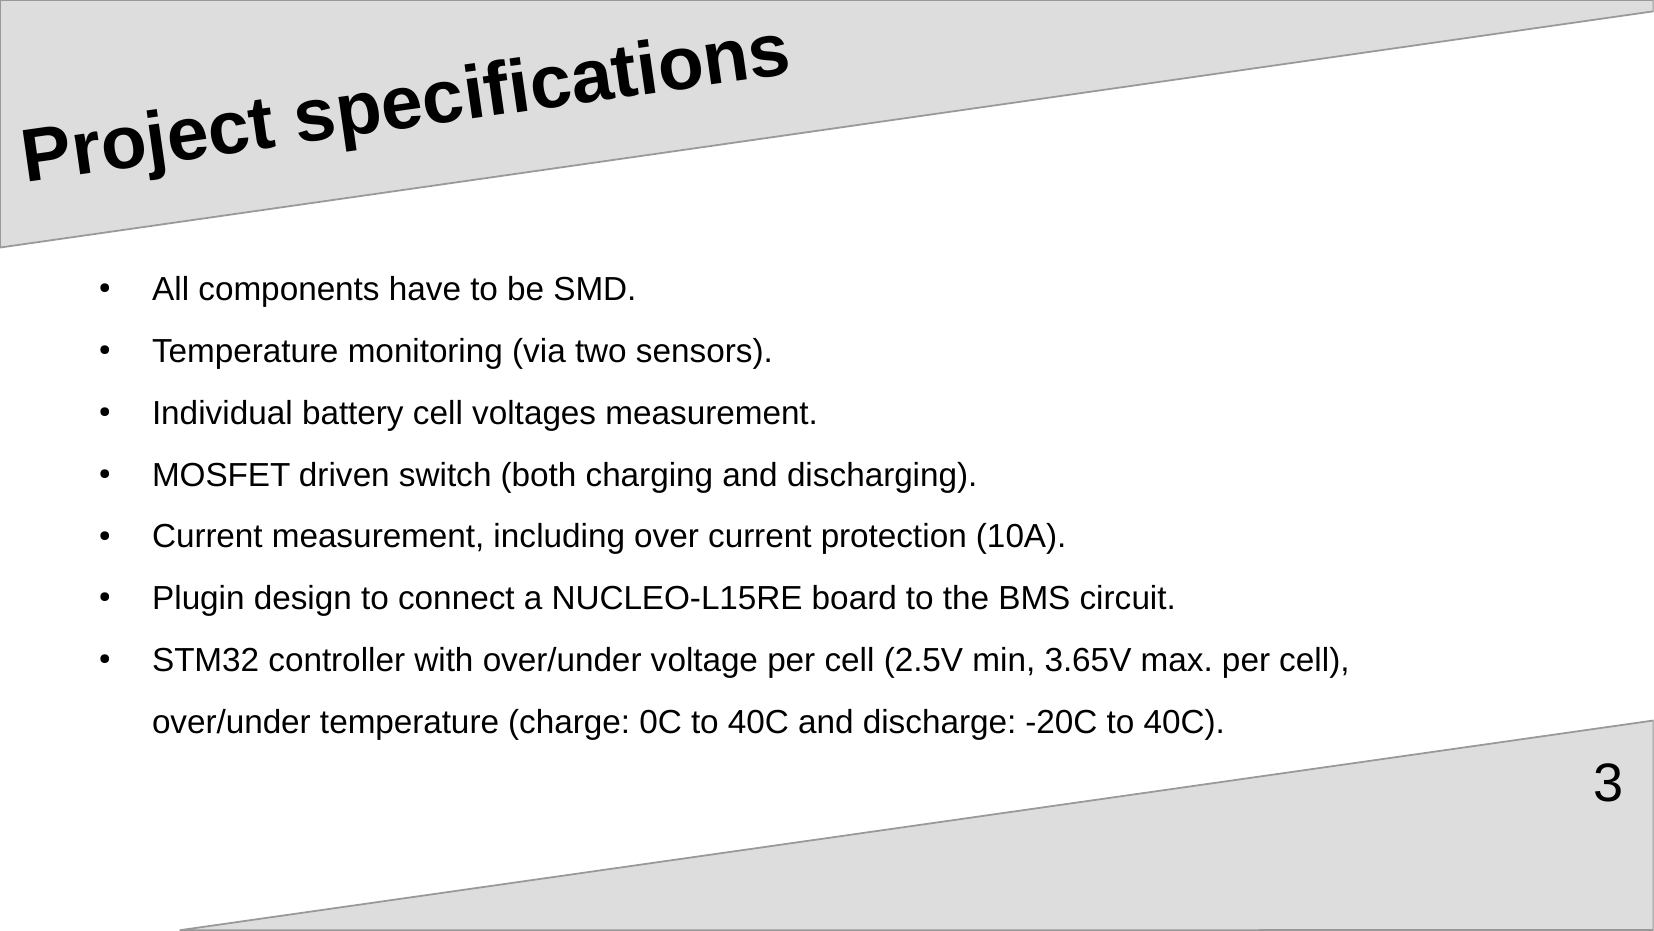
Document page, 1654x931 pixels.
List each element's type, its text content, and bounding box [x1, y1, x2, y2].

title Project specifications [11, 0, 1495, 235]
list All components have to be SMD. Temperature monitoring (via two sensors). Individual battery cell voltages measurement. MOSFET driven switch (both charging and discharging). Current measurement, including over current protection (10A). Plugin design to connect a NUCLEO-L15RE board to the BMS circuit. STM32 controller with over/under voltage per cell (2.5V min, 3.65V max. per cell), over/under temperature (charge: 0C to 40C and discharge: -20C to 40C). [81, 270, 1570, 811]
